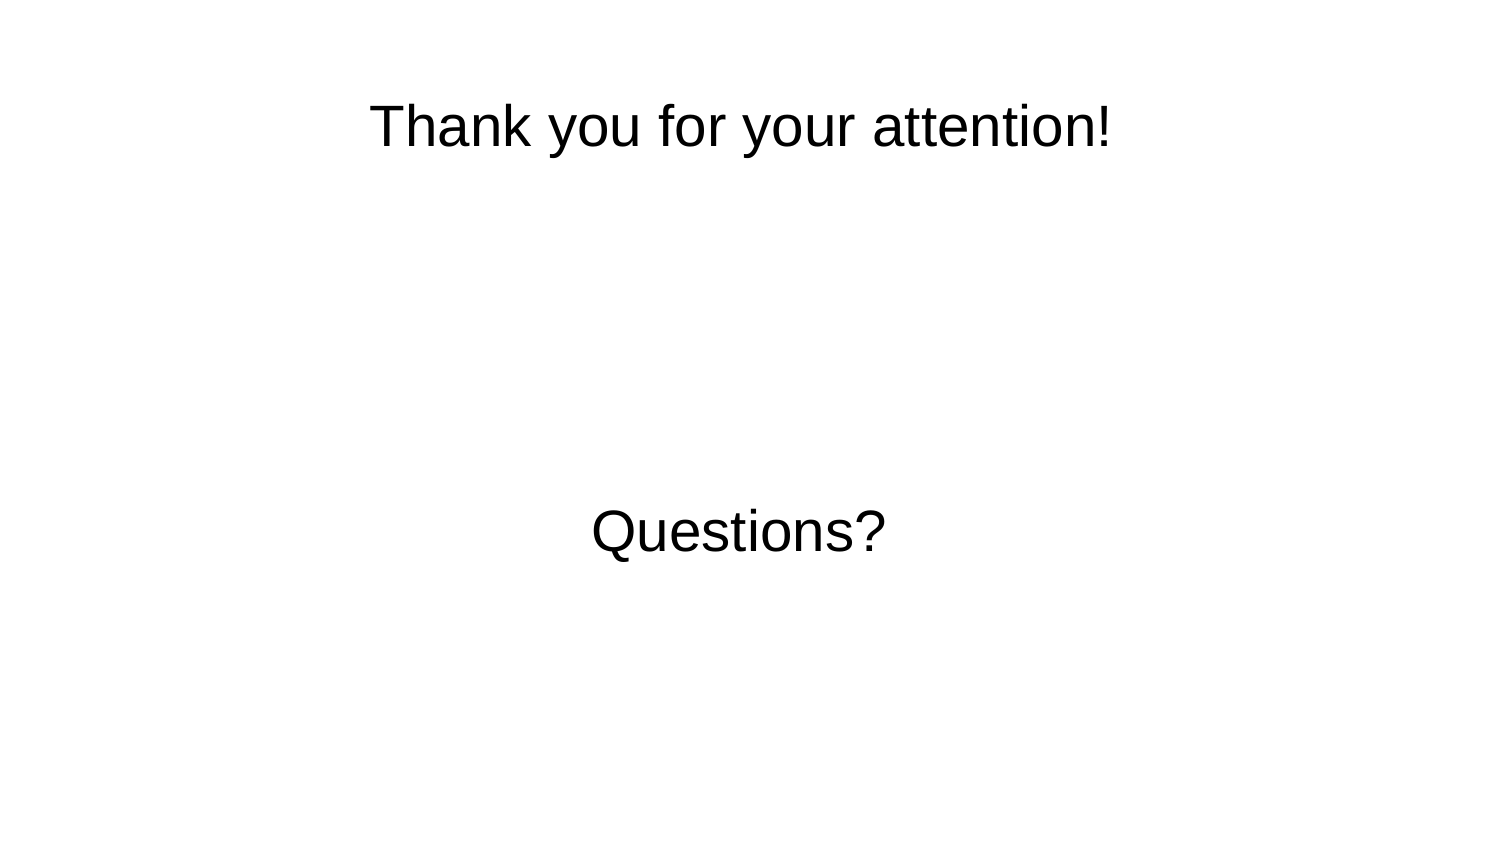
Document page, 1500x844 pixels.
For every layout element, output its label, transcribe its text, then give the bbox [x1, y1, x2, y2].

title Thank you for your attention! [51, 72, 1449, 167]
text_box Questions? [392, 447, 1104, 609]
